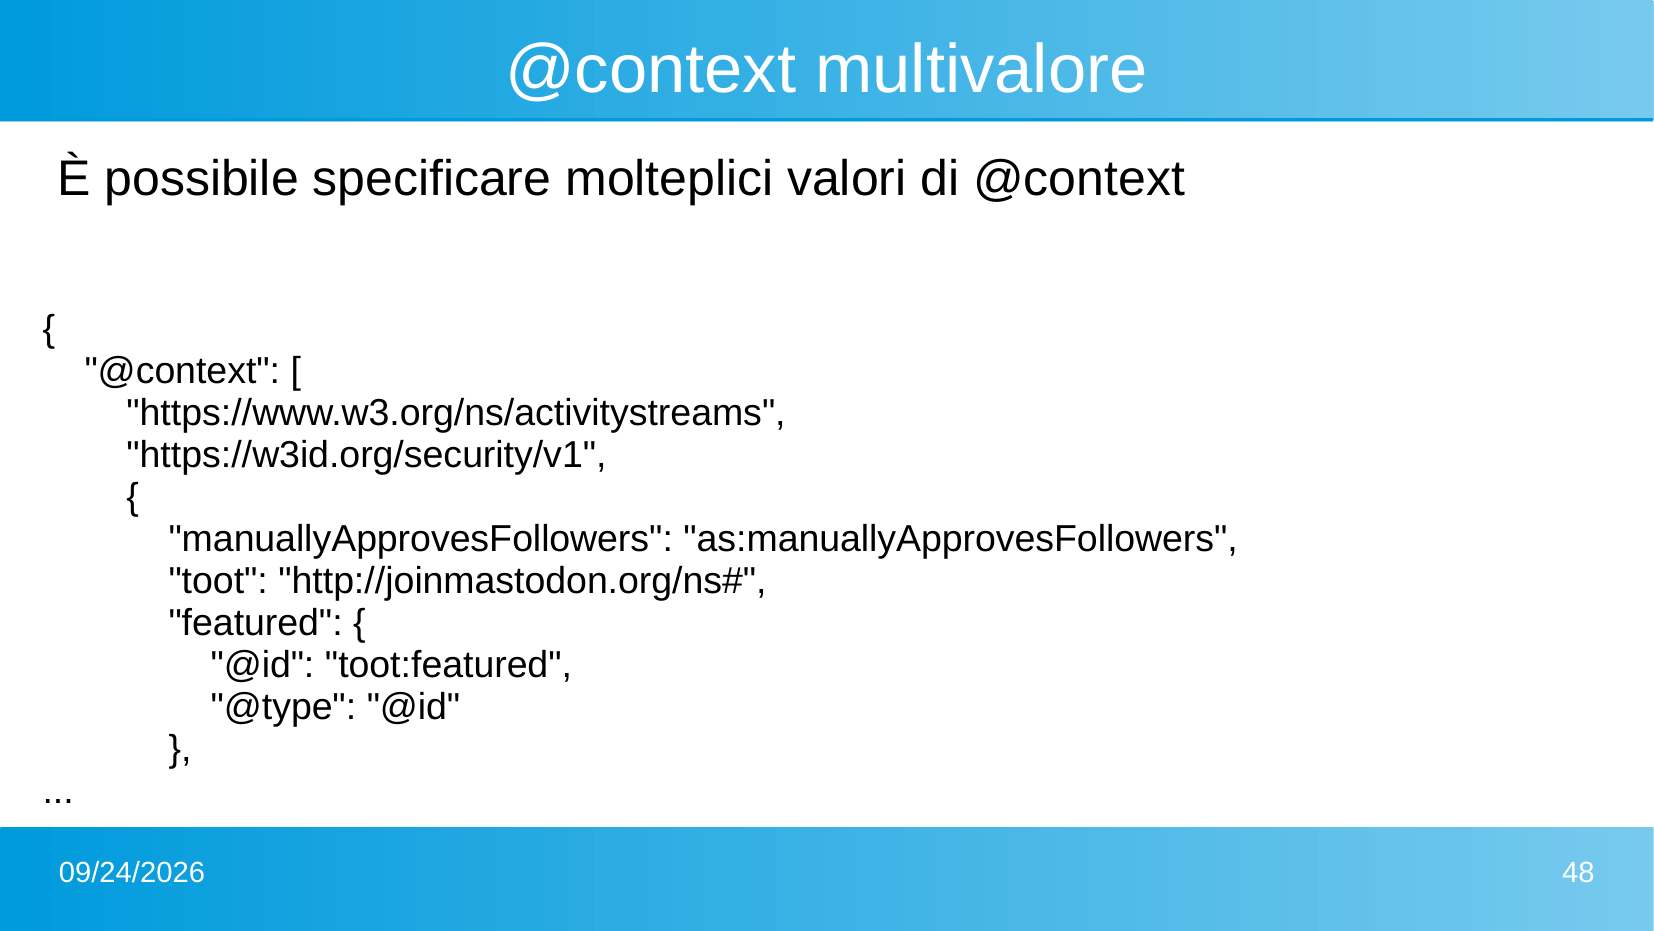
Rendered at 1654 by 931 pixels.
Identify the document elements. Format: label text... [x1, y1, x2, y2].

text_box { "@context": [ "https://www.w3.org/ns/activitystreams", "https://w3id.org/security/v1", { "manuallyApprovesFollowers": "as:manuallyApprovesFollowers", "toot": "http://joinmastodon.org/ns#", "featured": { "@id": "toot:featured", "@type": "@id" }, ... [27, 300, 1566, 826]
list È possibile specificare molteplici valori di @context [57, 150, 1613, 263]
title @context multivalore [59, 29, 1595, 108]
